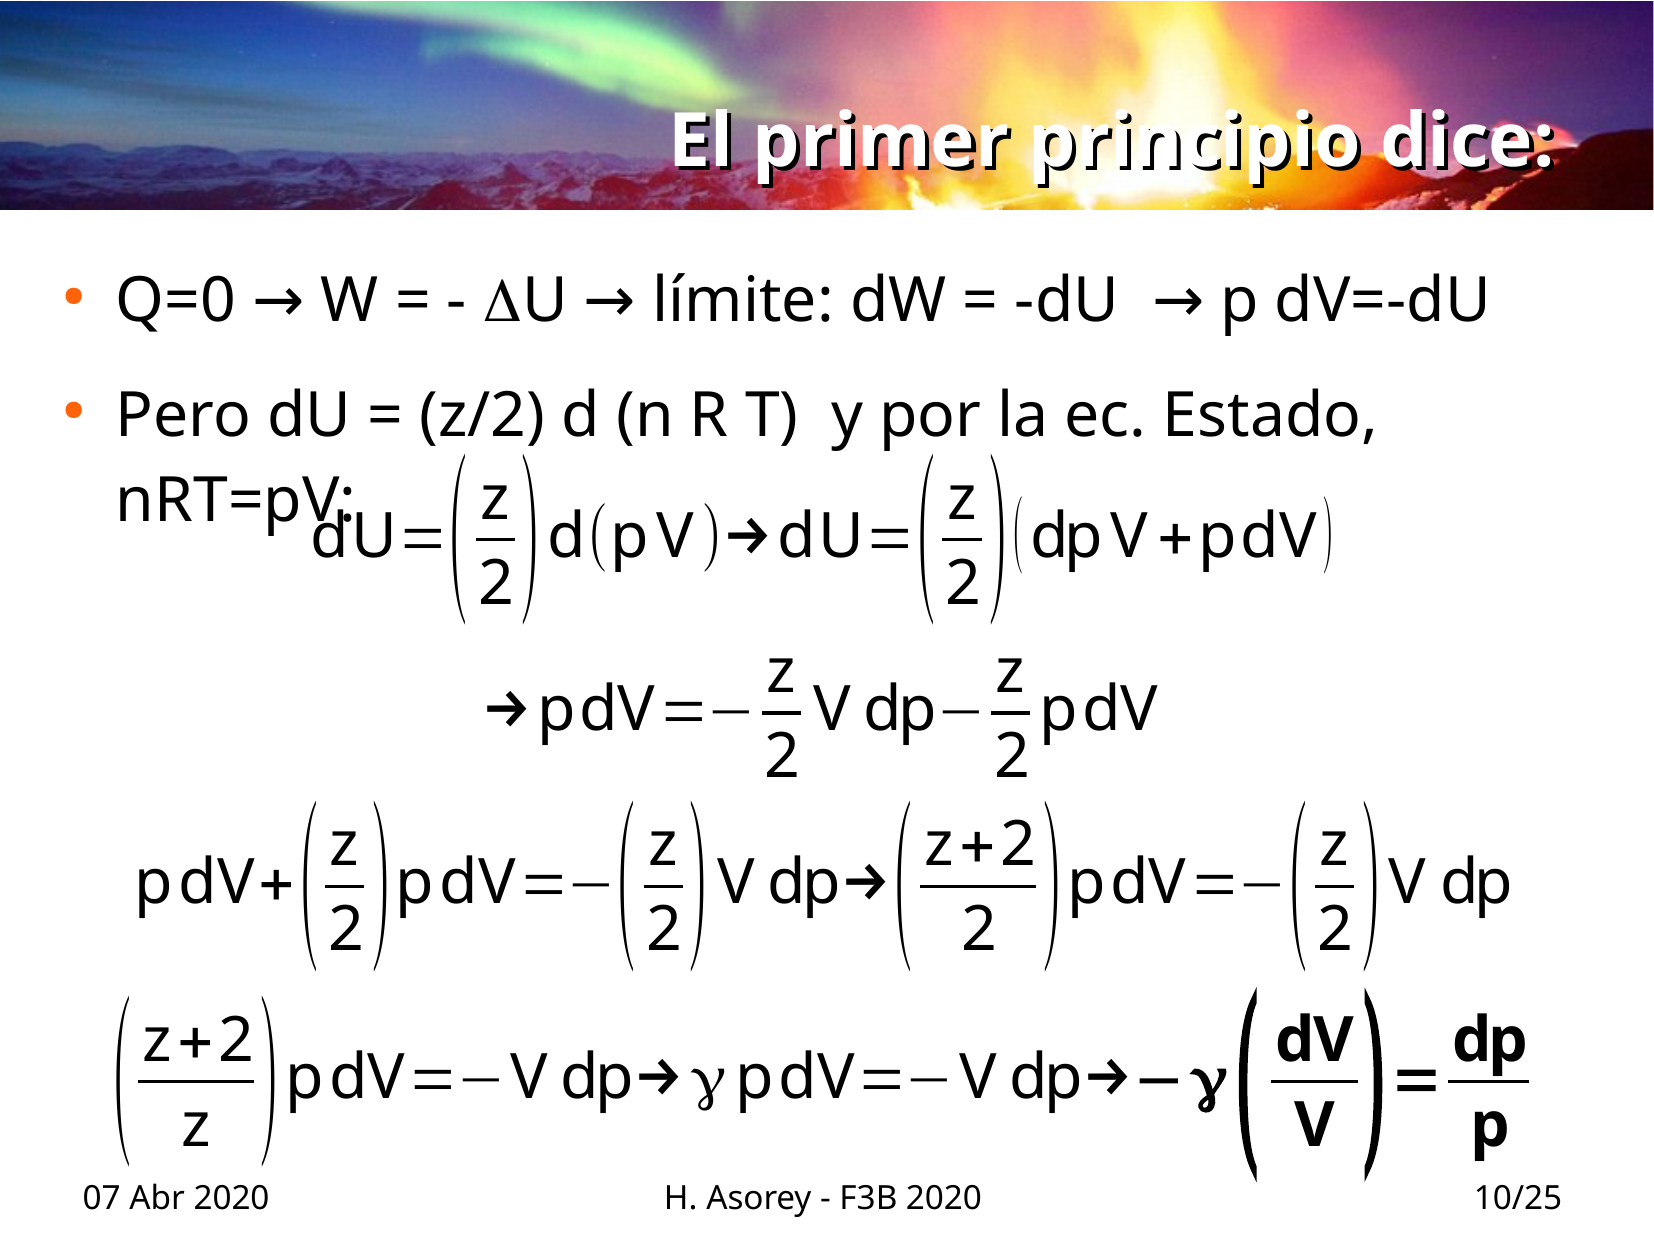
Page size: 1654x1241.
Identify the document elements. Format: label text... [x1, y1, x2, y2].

title El primer principio dice: [86, 49, 1576, 226]
list Q=0 → W = - DU → límite: dW = -dU → p dV=-dU Pero dU = (z/2) d (n R T) y por la ec. Estado, nRT=pV: [45, 255, 1606, 1156]
picture [0, 1, 1654, 210]
chart [105, 450, 1539, 1185]
